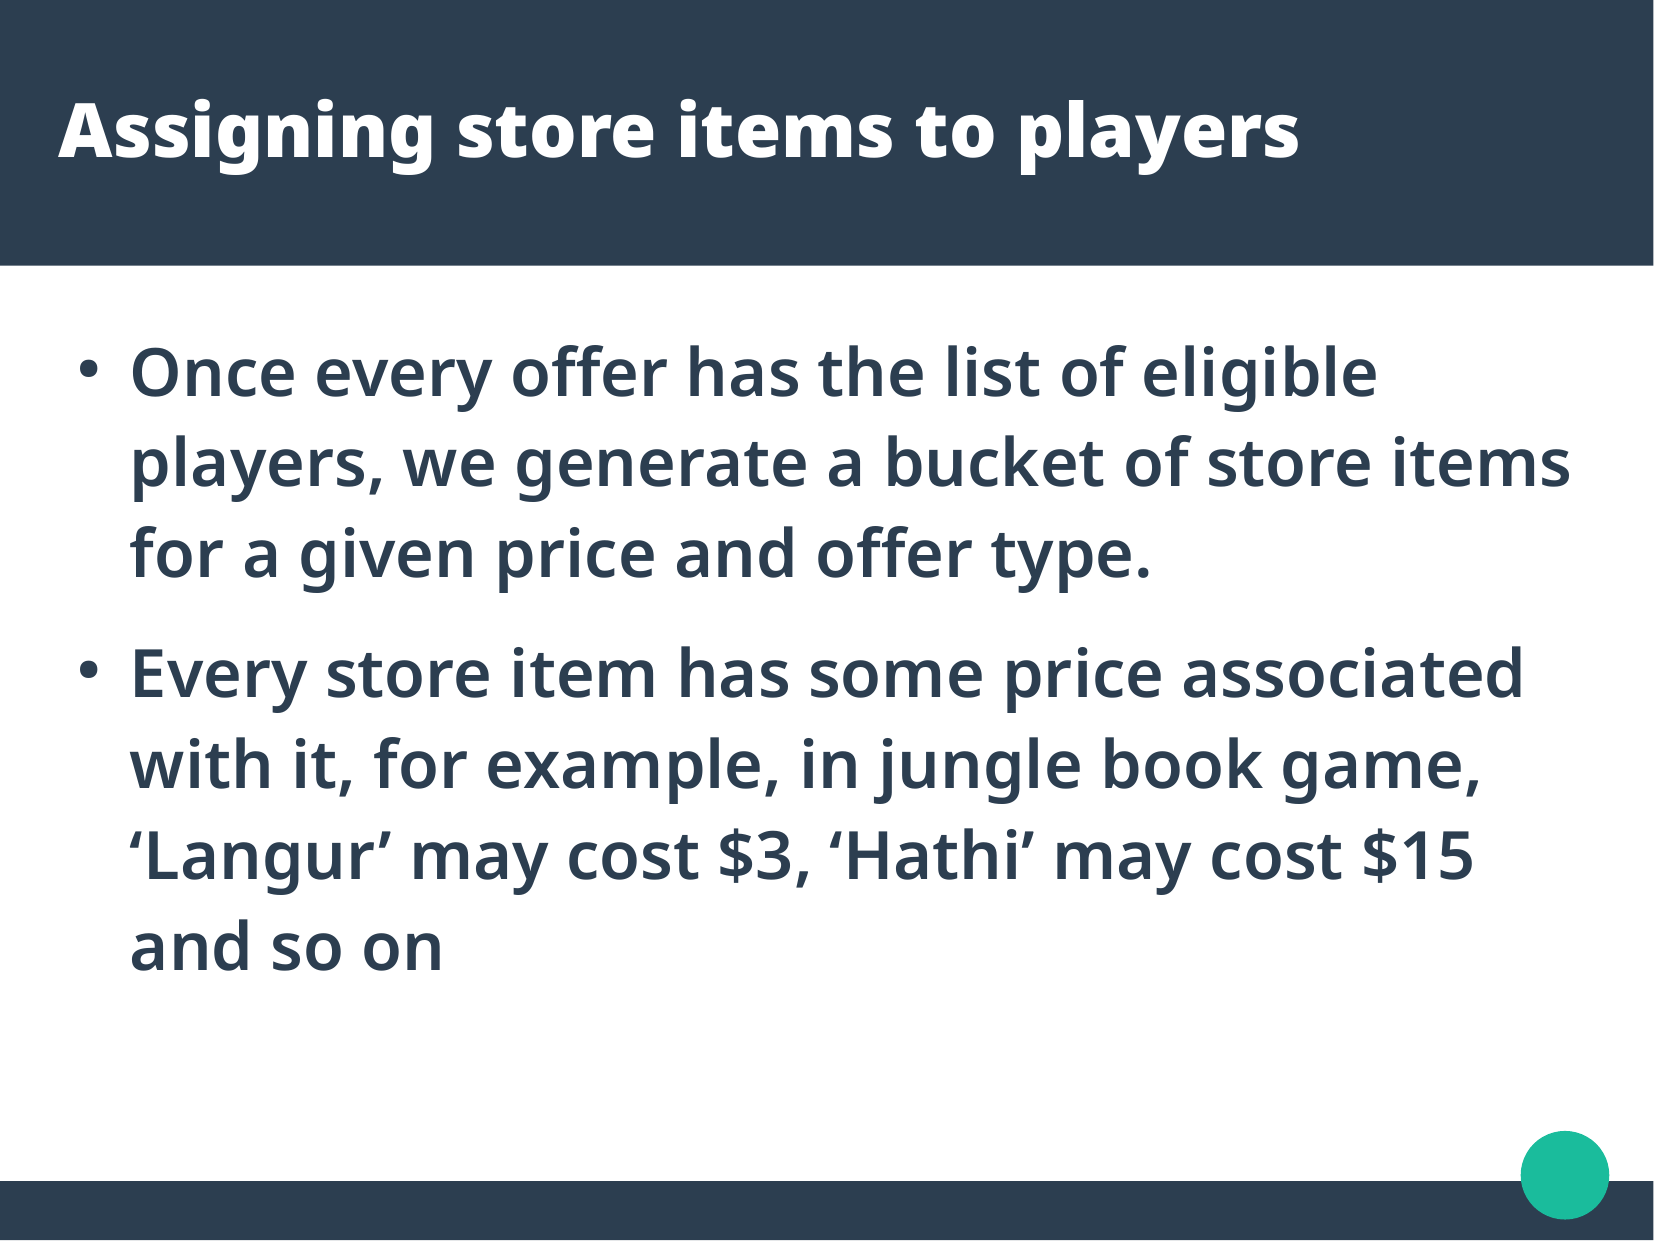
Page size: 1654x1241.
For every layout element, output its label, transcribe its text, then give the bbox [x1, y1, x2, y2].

title Assigning store items to players [59, 49, 1595, 207]
list Once every offer has the list of eligible players, we generate a bucket of store items for a given price and offer type. Every store item has some price associated with it, for example, in jungle book game, ‘Langur’ may cost $3, ‘Hathi’ may cost $15 and so on [59, 324, 1595, 1152]
